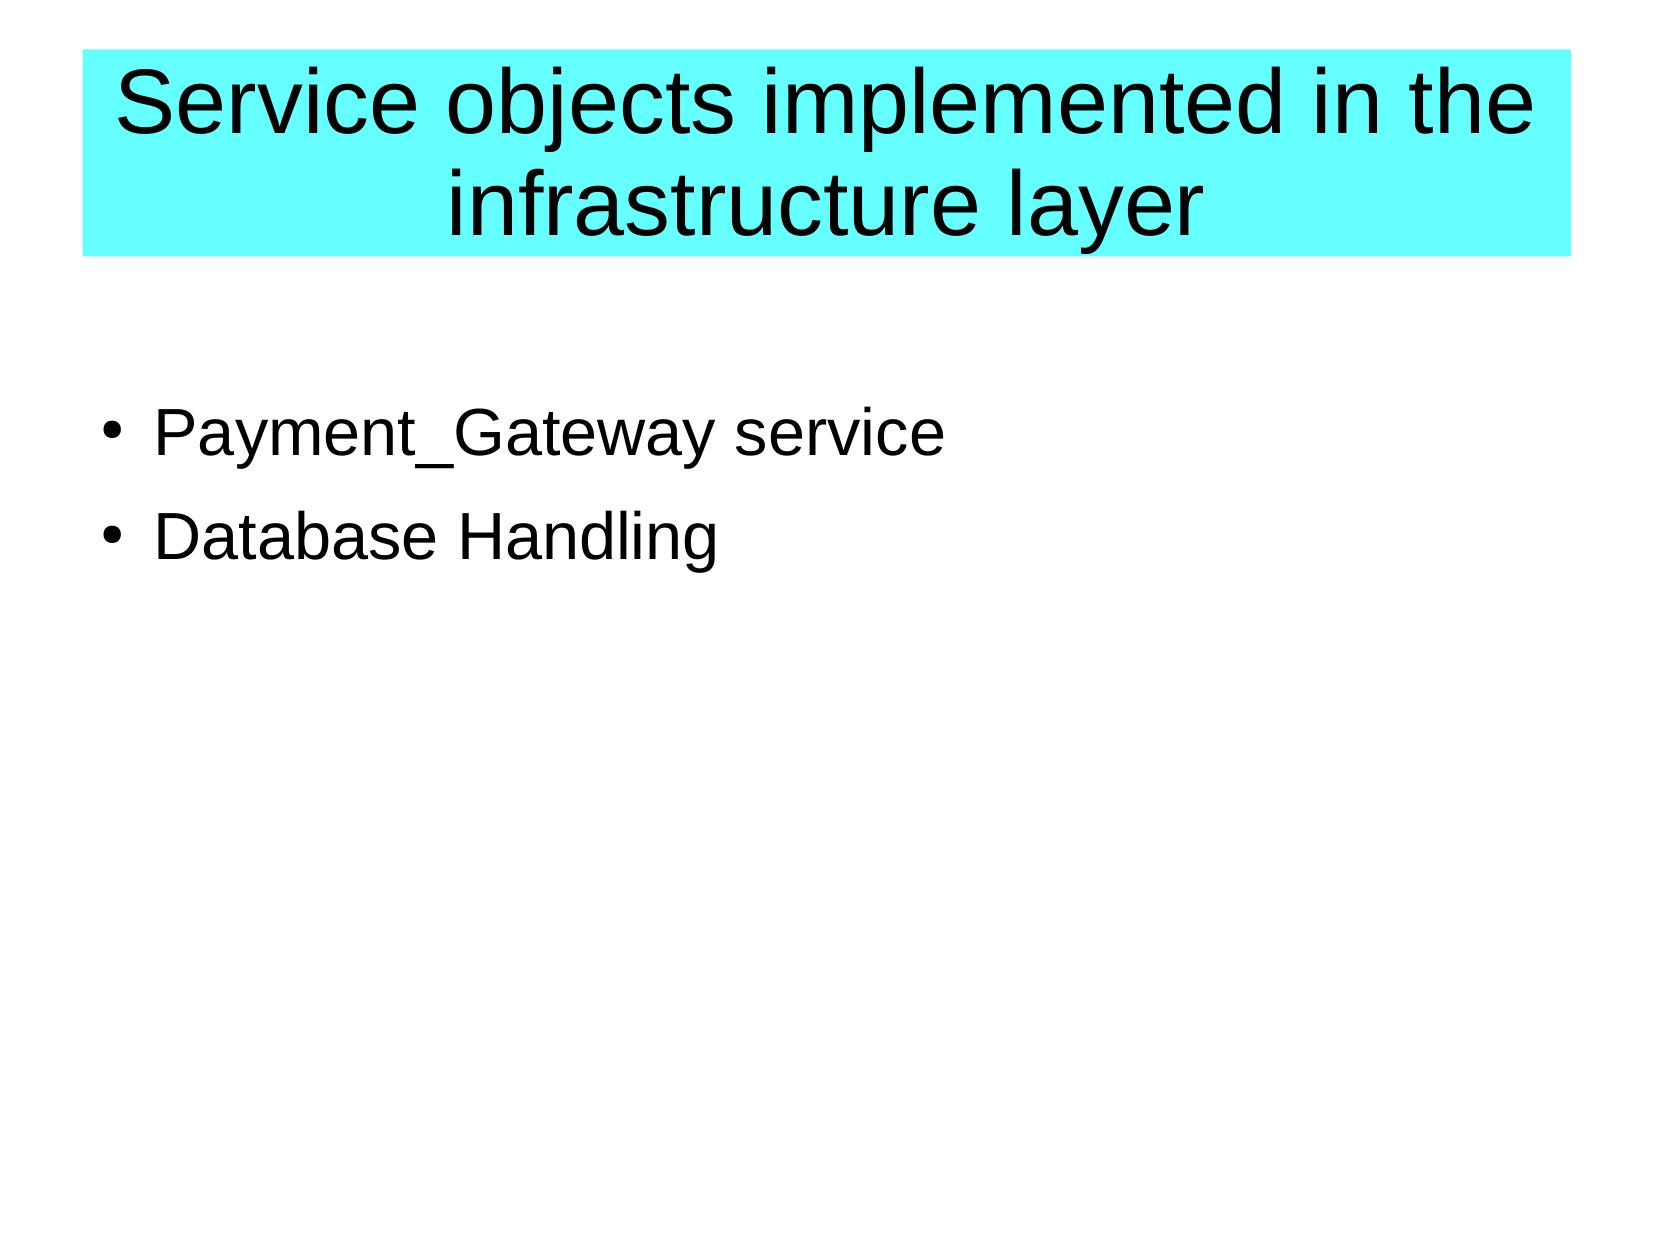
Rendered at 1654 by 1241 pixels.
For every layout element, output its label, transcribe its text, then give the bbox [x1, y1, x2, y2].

title Service objects implemented in the infrastructure layer [82, 49, 1571, 257]
list Payment_Gateway service Database Handling [82, 290, 1571, 1010]
